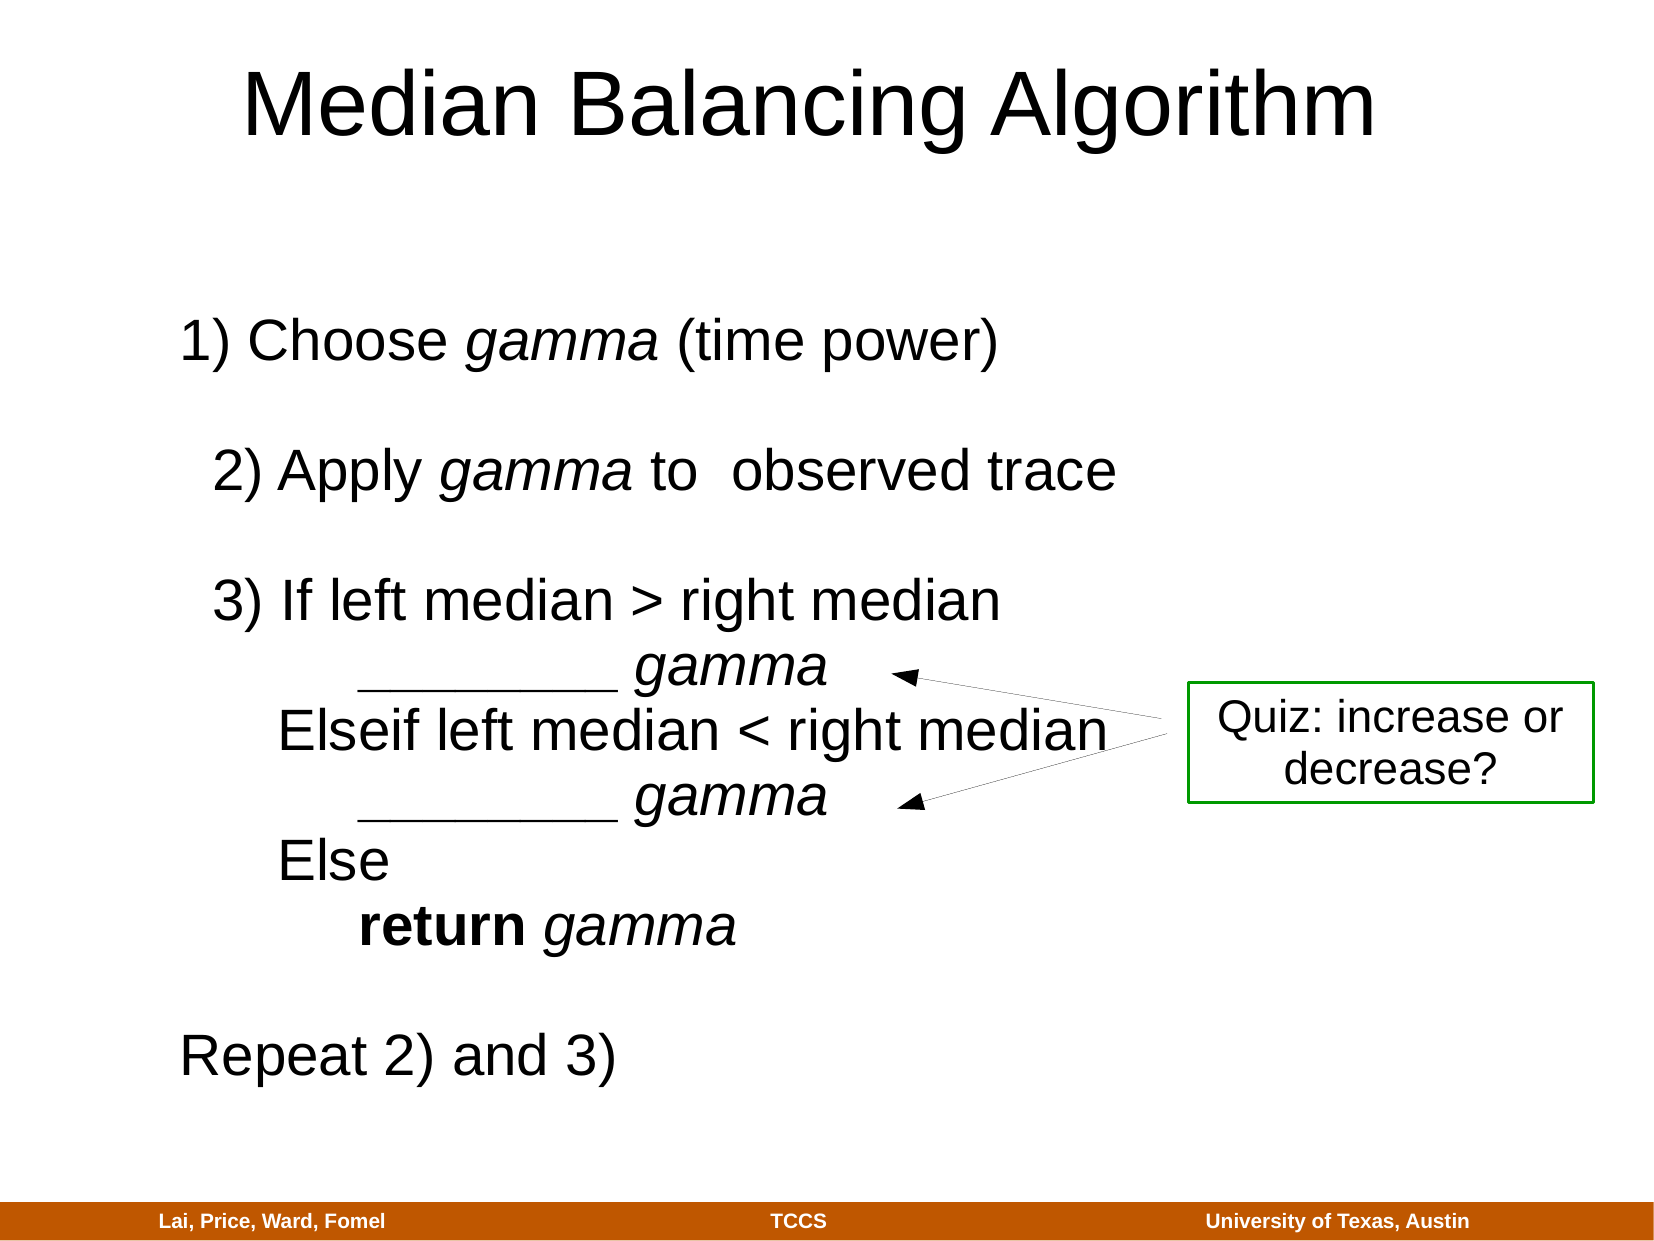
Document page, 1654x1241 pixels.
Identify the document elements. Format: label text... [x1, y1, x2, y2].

text_box Median Balancing Algorithm [45, 45, 1576, 266]
text_box Quiz: increase or decrease? [1441, 682, 1594, 803]
text_box 1) Choose gamma (time power) 2) Apply gamma to observed trace 3) If left median > right median ________ gamma Elseif left median < right median ________ gamma Else return gamma Repeat 2) and 3) [165, 300, 1441, 1096]
